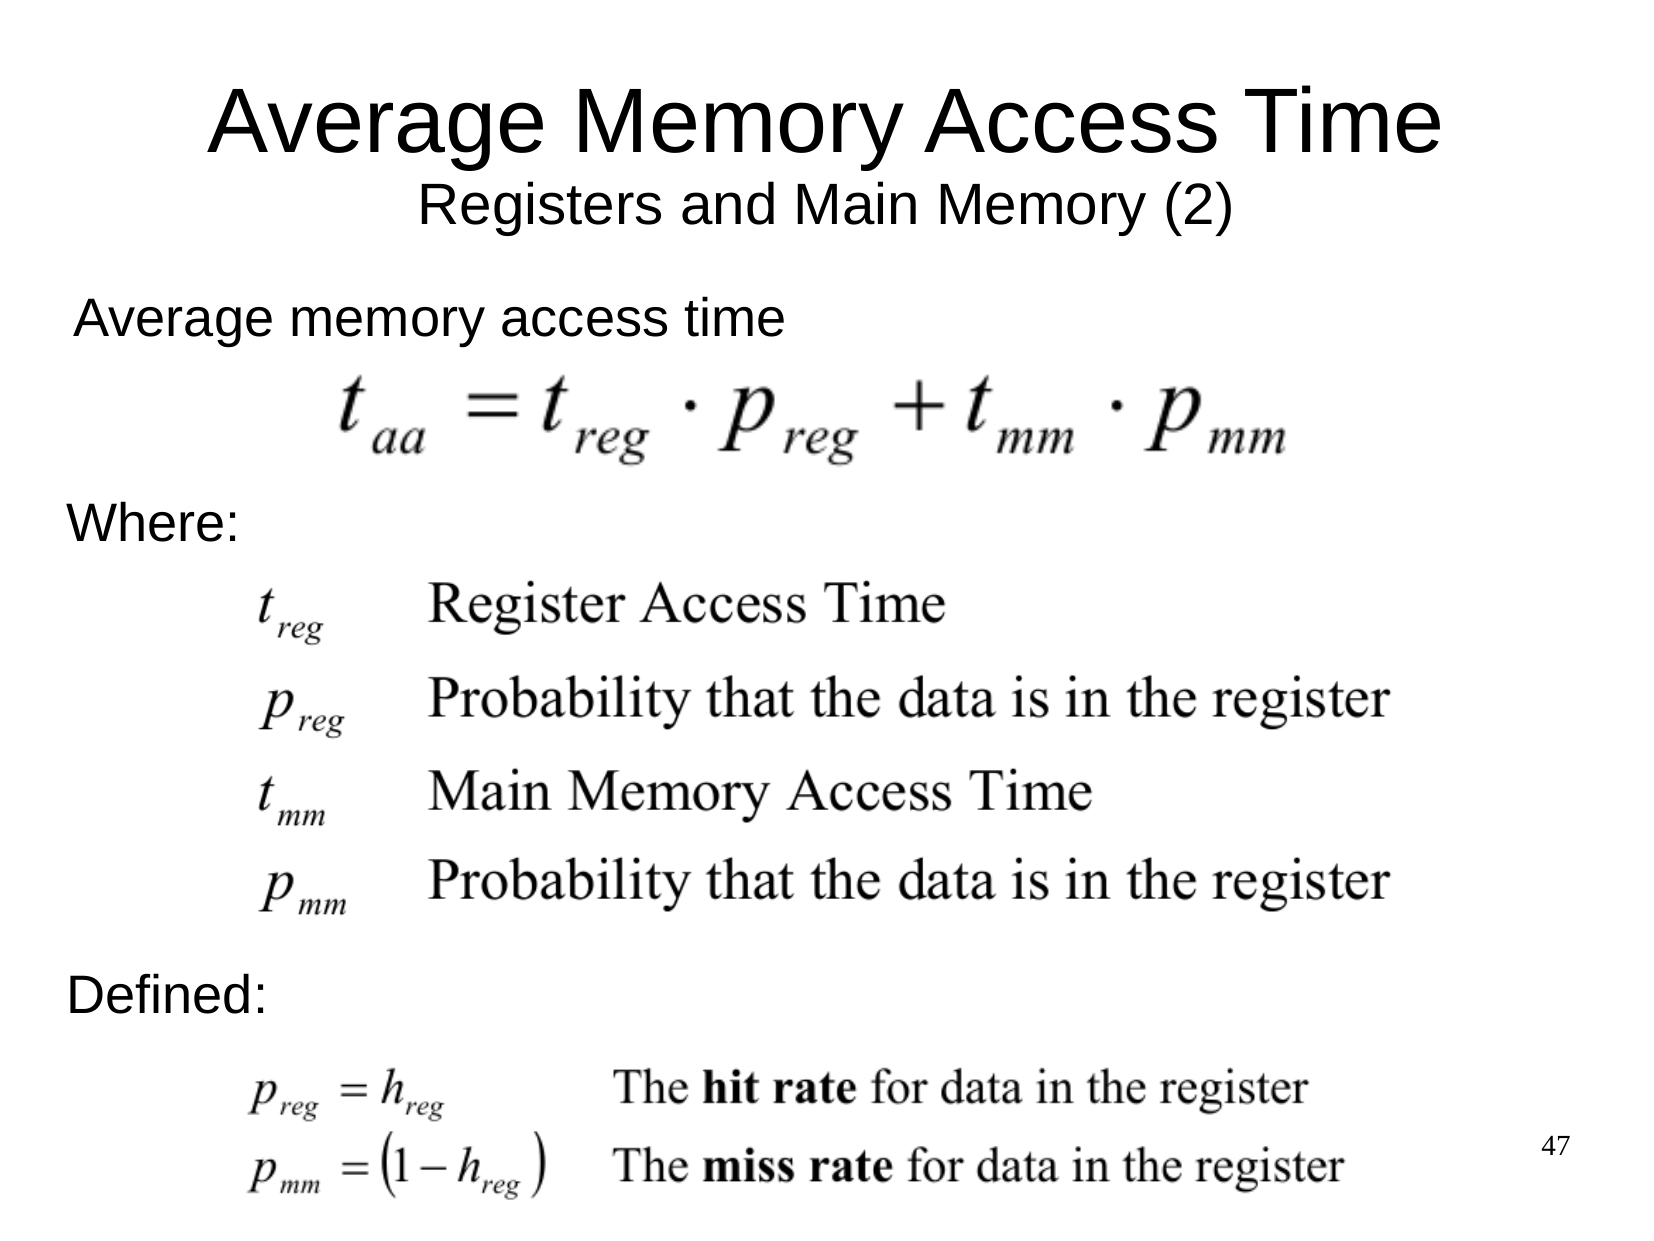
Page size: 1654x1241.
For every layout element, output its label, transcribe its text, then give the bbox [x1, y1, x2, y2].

picture [328, 355, 1304, 479]
text_box Where: [51, 484, 256, 561]
title Average Memory Access Time Registers and Main Memory (2) [82, 49, 1571, 257]
text_box Defined: [51, 957, 284, 1033]
picture [240, 560, 1441, 930]
picture [238, 1060, 1364, 1210]
text_box Average memory access time [58, 279, 818, 356]
